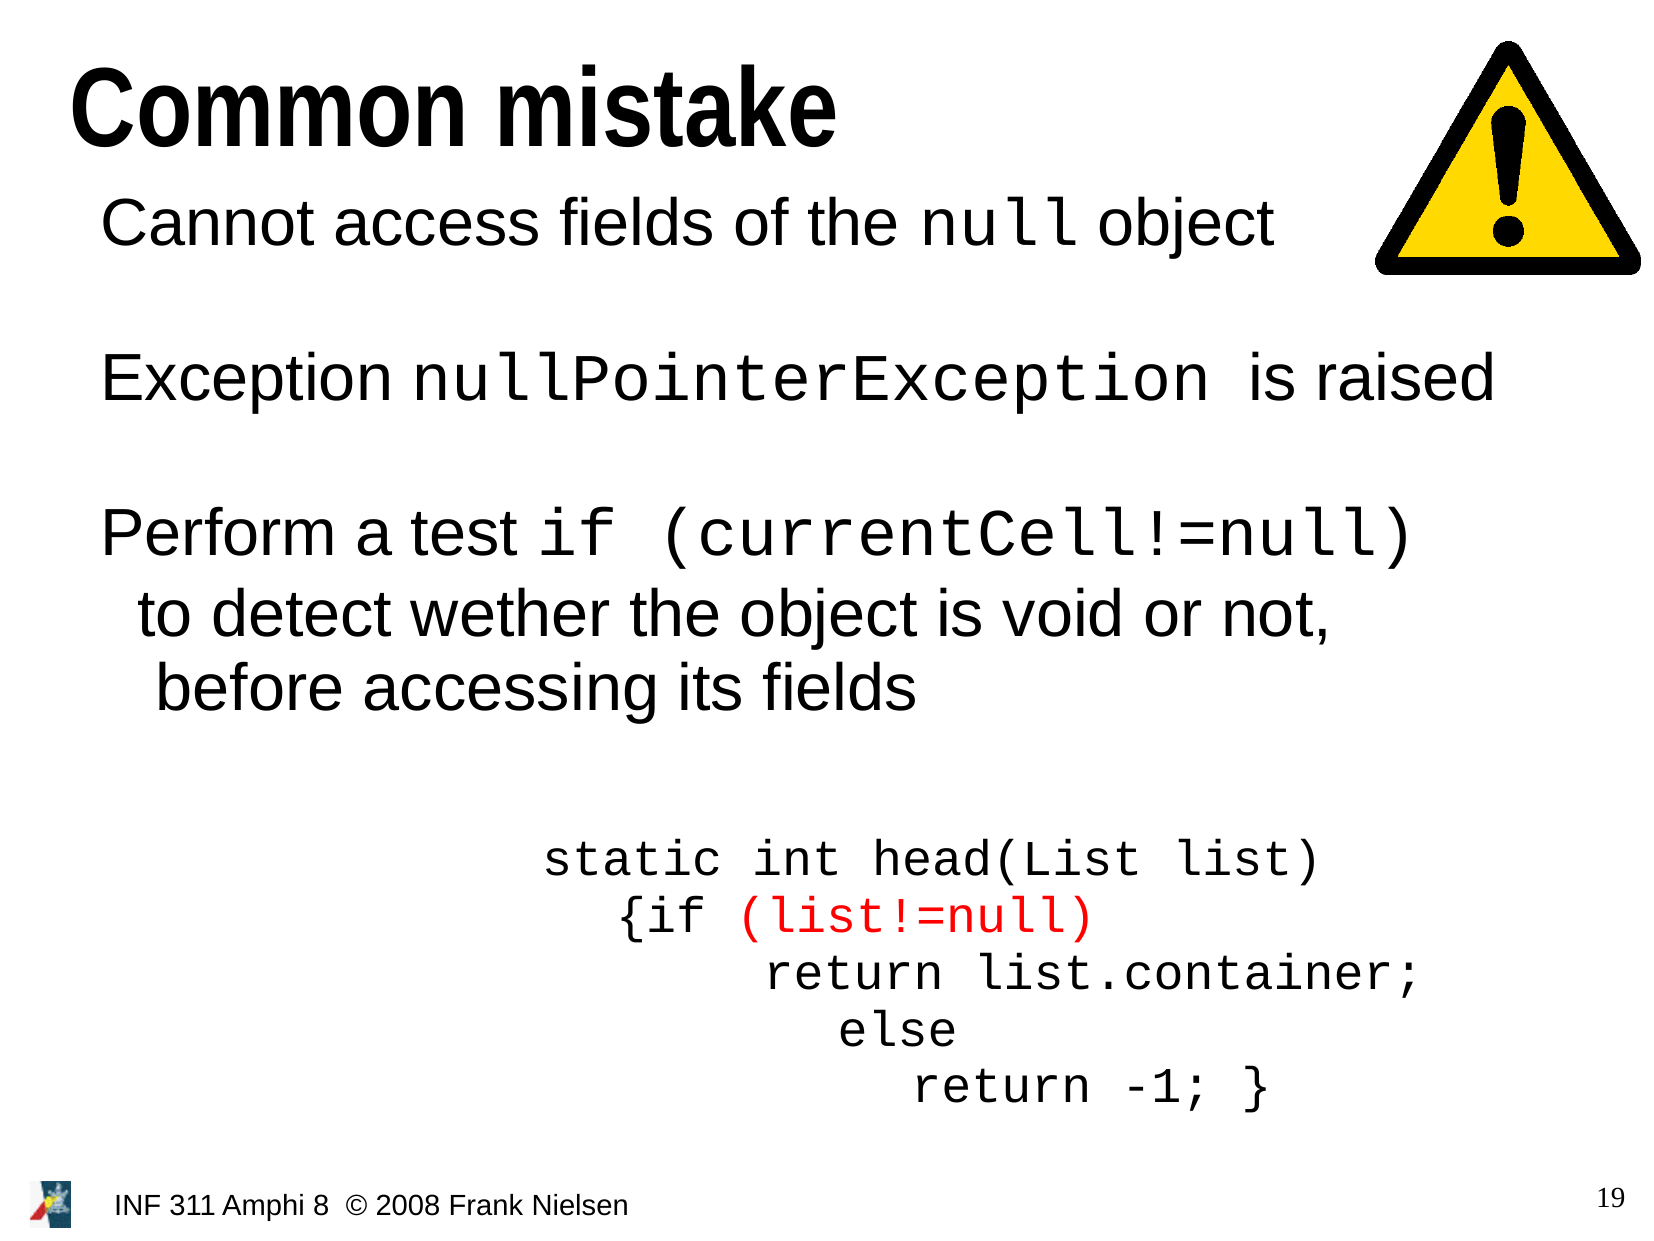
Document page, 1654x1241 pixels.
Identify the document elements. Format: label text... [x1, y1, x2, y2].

text_box Cannot access fields of the null object Exception nullPointerException is raised Perform a test if (currentCell!=null) to detect wether the object is void or not, before accessing its fields [67, 177, 1536, 733]
text_box [147, 649, 178, 721]
text_box Common mistake [29, 33, 854, 178]
picture [29, 1181, 71, 1228]
text_box static int head(List list) {if (list!=null) return list.container; else return -1; } [527, 826, 1469, 1111]
picture [1375, 41, 1641, 275]
